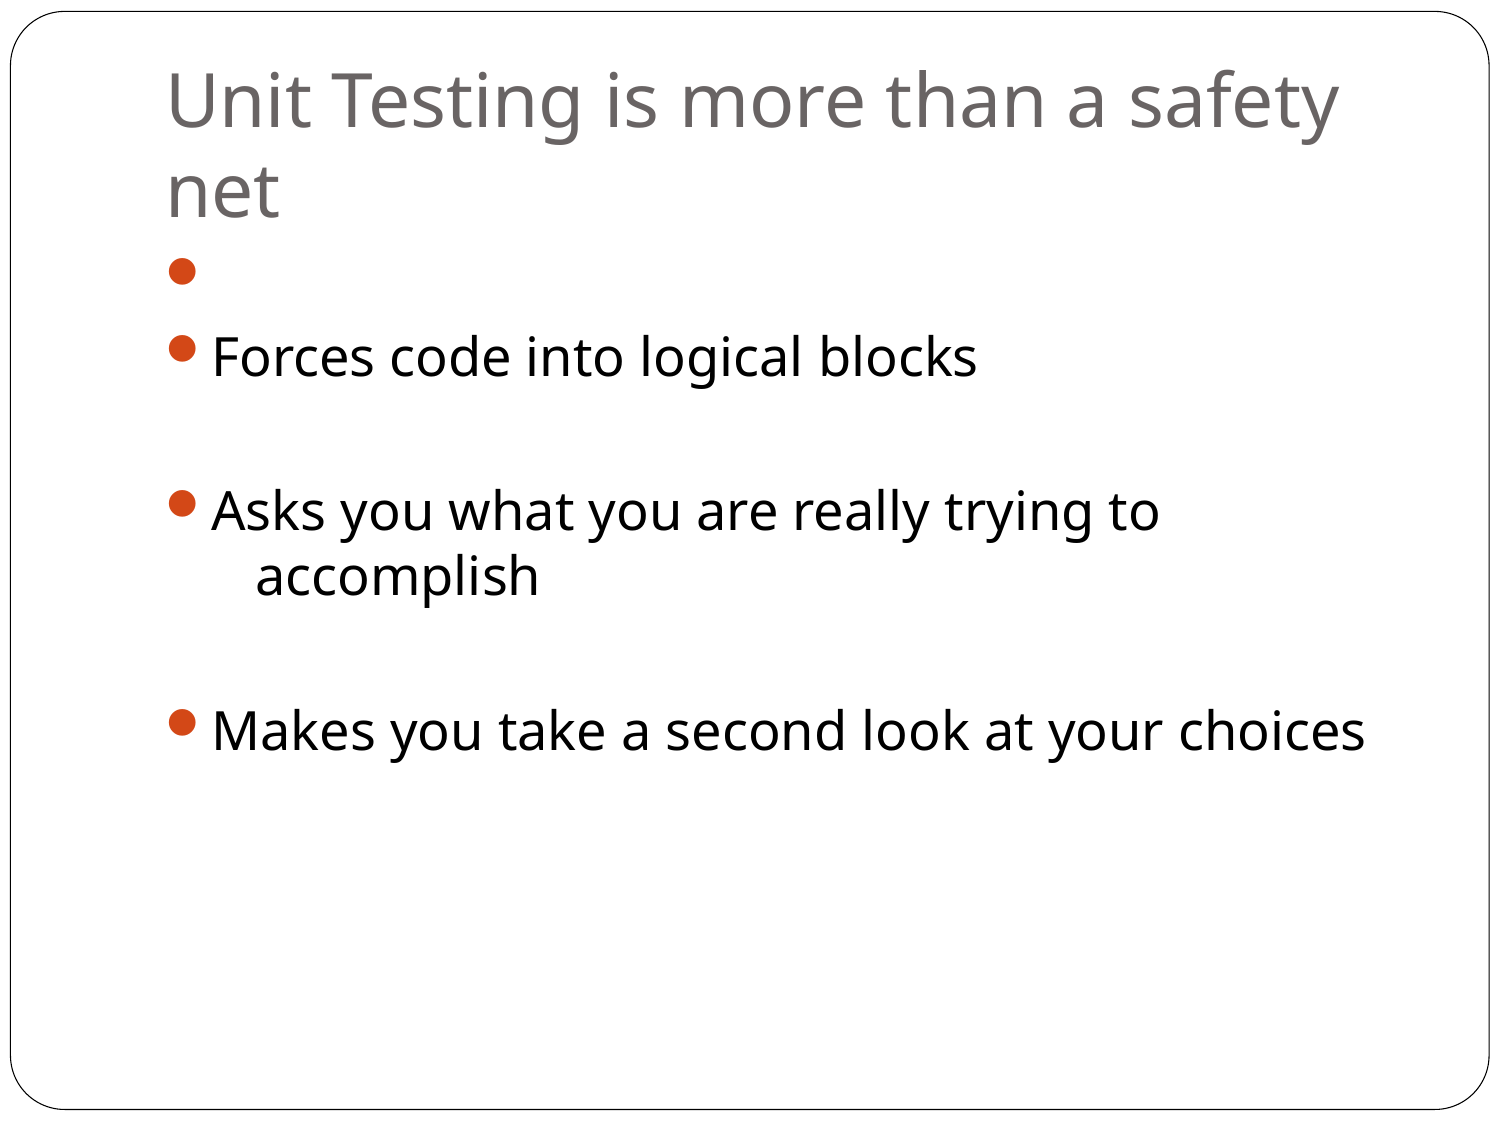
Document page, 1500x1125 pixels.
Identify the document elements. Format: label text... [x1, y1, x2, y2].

title Unit Testing is more than a safety net [150, 45, 1426, 233]
list Forces code into logical blocks Asks you what you are really trying to accomplish Makes you take a second look at your choices [150, 237, 1426, 988]
